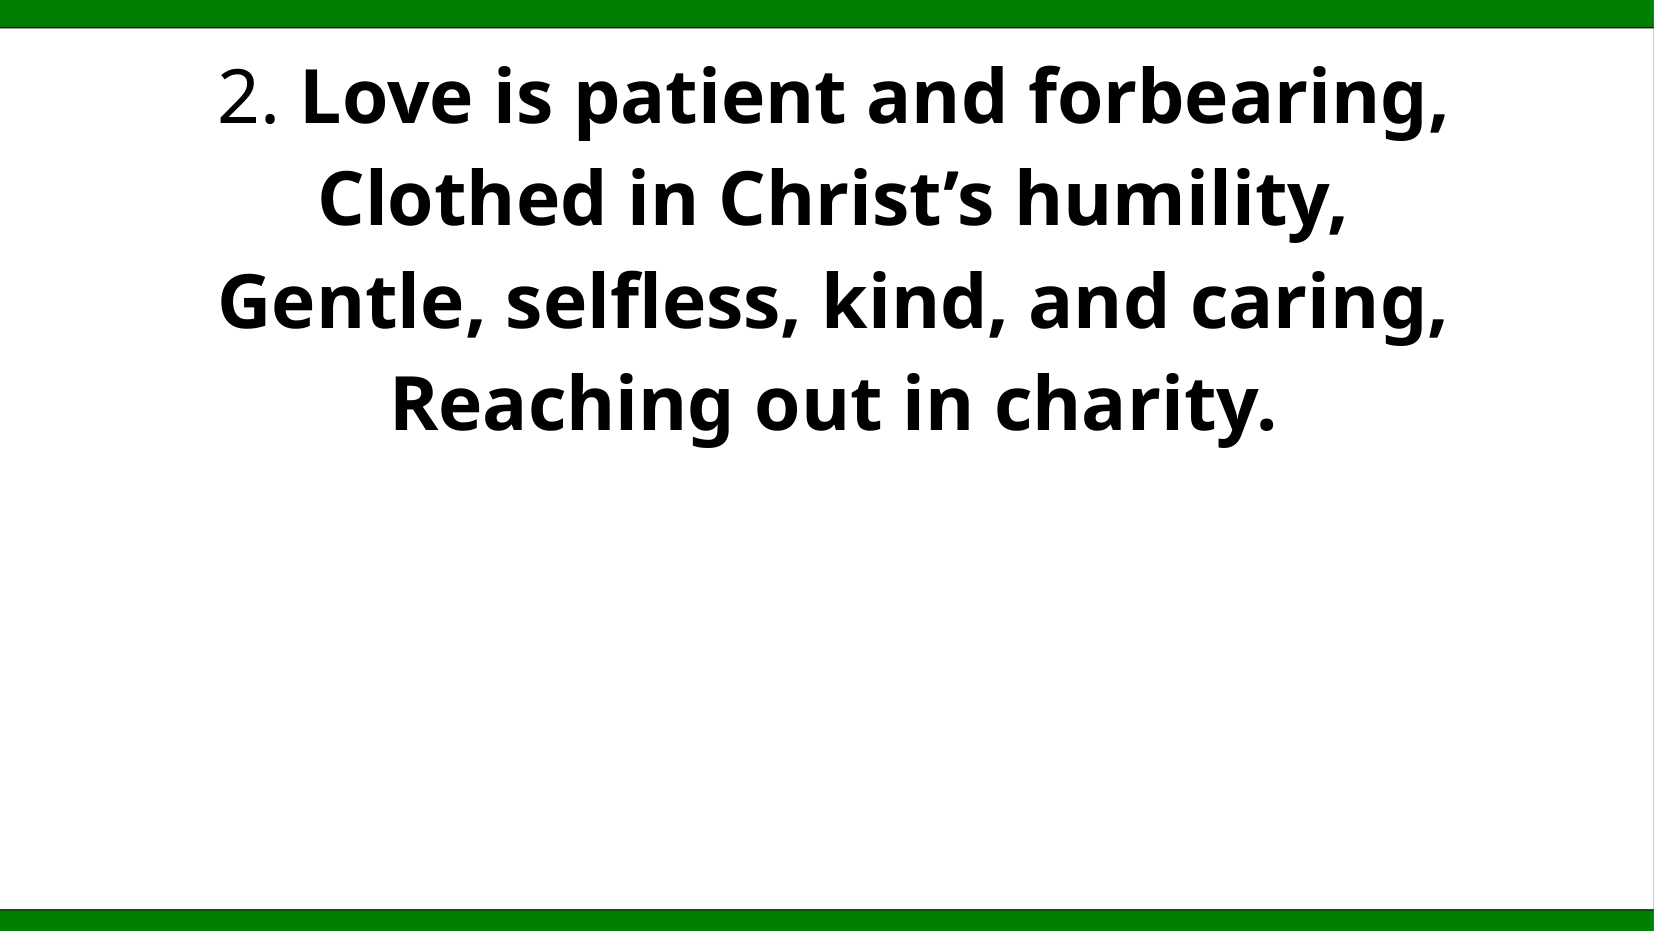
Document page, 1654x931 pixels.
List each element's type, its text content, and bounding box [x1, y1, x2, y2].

picture [0, 0, 1654, 931]
text_box 2. Love is patient and forbearing, Clothed in Christ’s humility, Gentle, selfless, kind, and caring, Reaching out in charity. [106, 35, 1562, 451]
